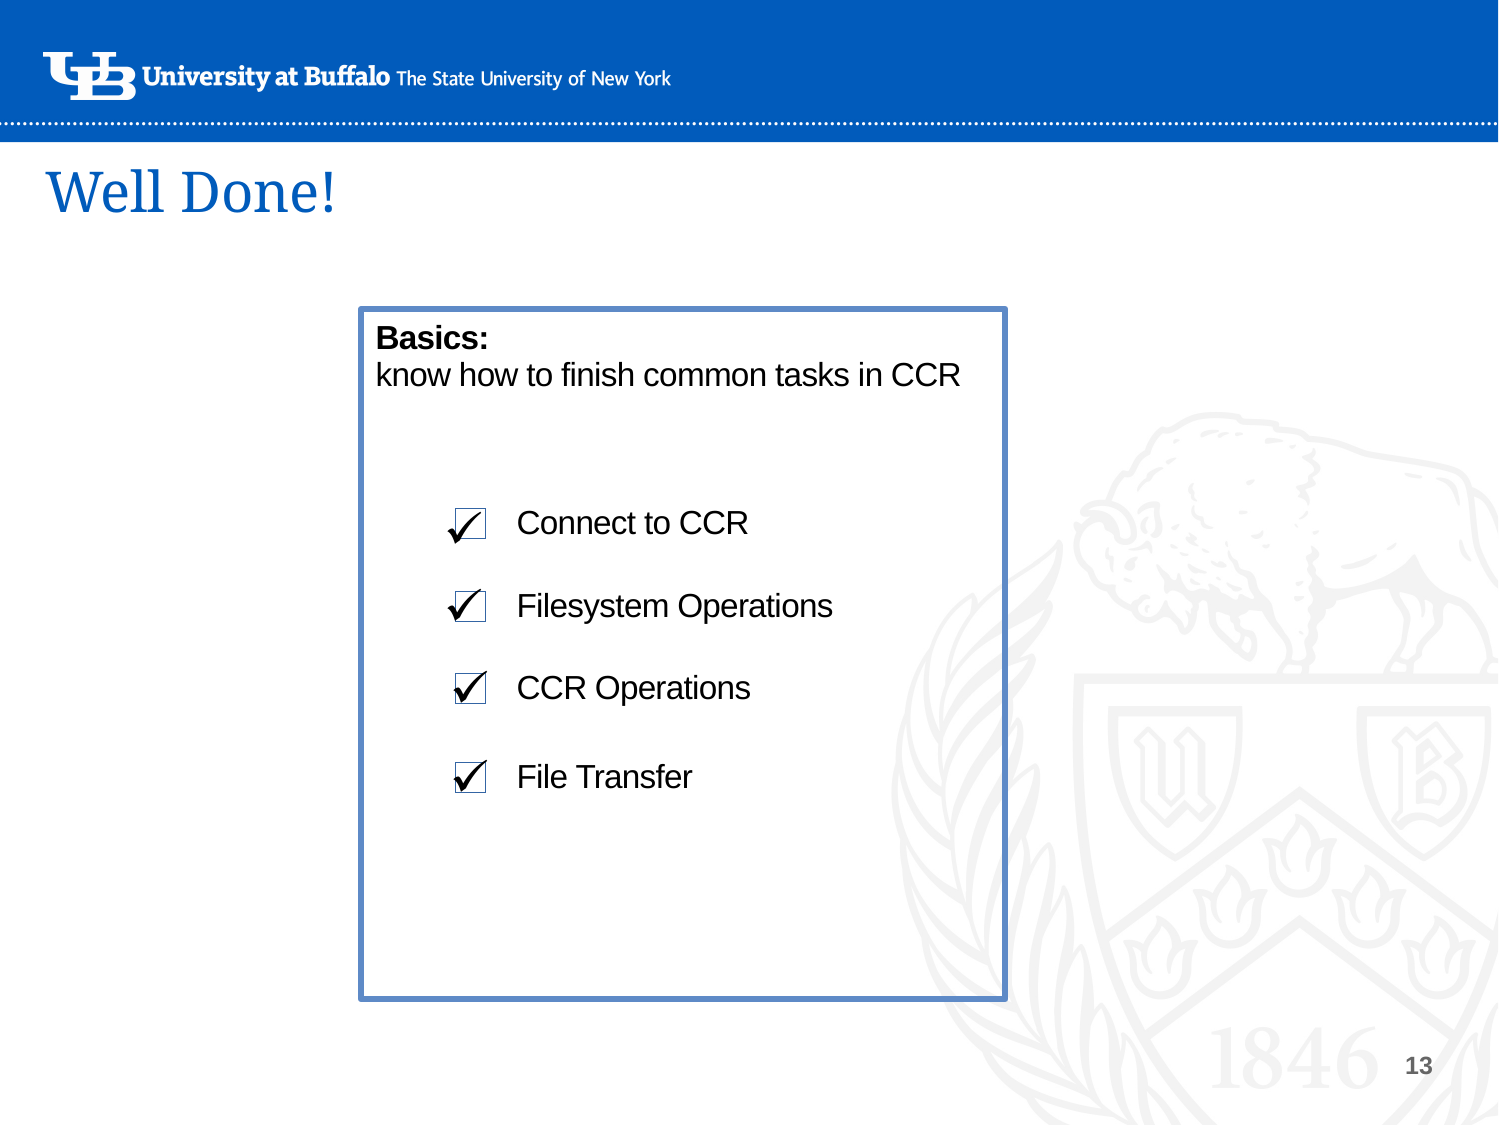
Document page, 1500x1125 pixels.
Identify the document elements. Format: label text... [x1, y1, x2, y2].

text_box ✓ [429, 508, 496, 569]
text_box ✓ [435, 667, 496, 729]
title Well Done! [30, 153, 1387, 233]
text_box [360, 309, 1006, 1000]
text_box ✓ [435, 756, 496, 817]
text_box Filesystem Operations [501, 579, 868, 633]
text_box Connect to CCR [501, 497, 784, 550]
text_box File Transfer [501, 751, 748, 804]
picture [0, 0, 1499, 1125]
text_box ✓ [429, 585, 496, 646]
text_box Basics: know how to finish common tasks in CCR [360, 312, 1003, 405]
text_box CCR Operations [501, 662, 868, 715]
